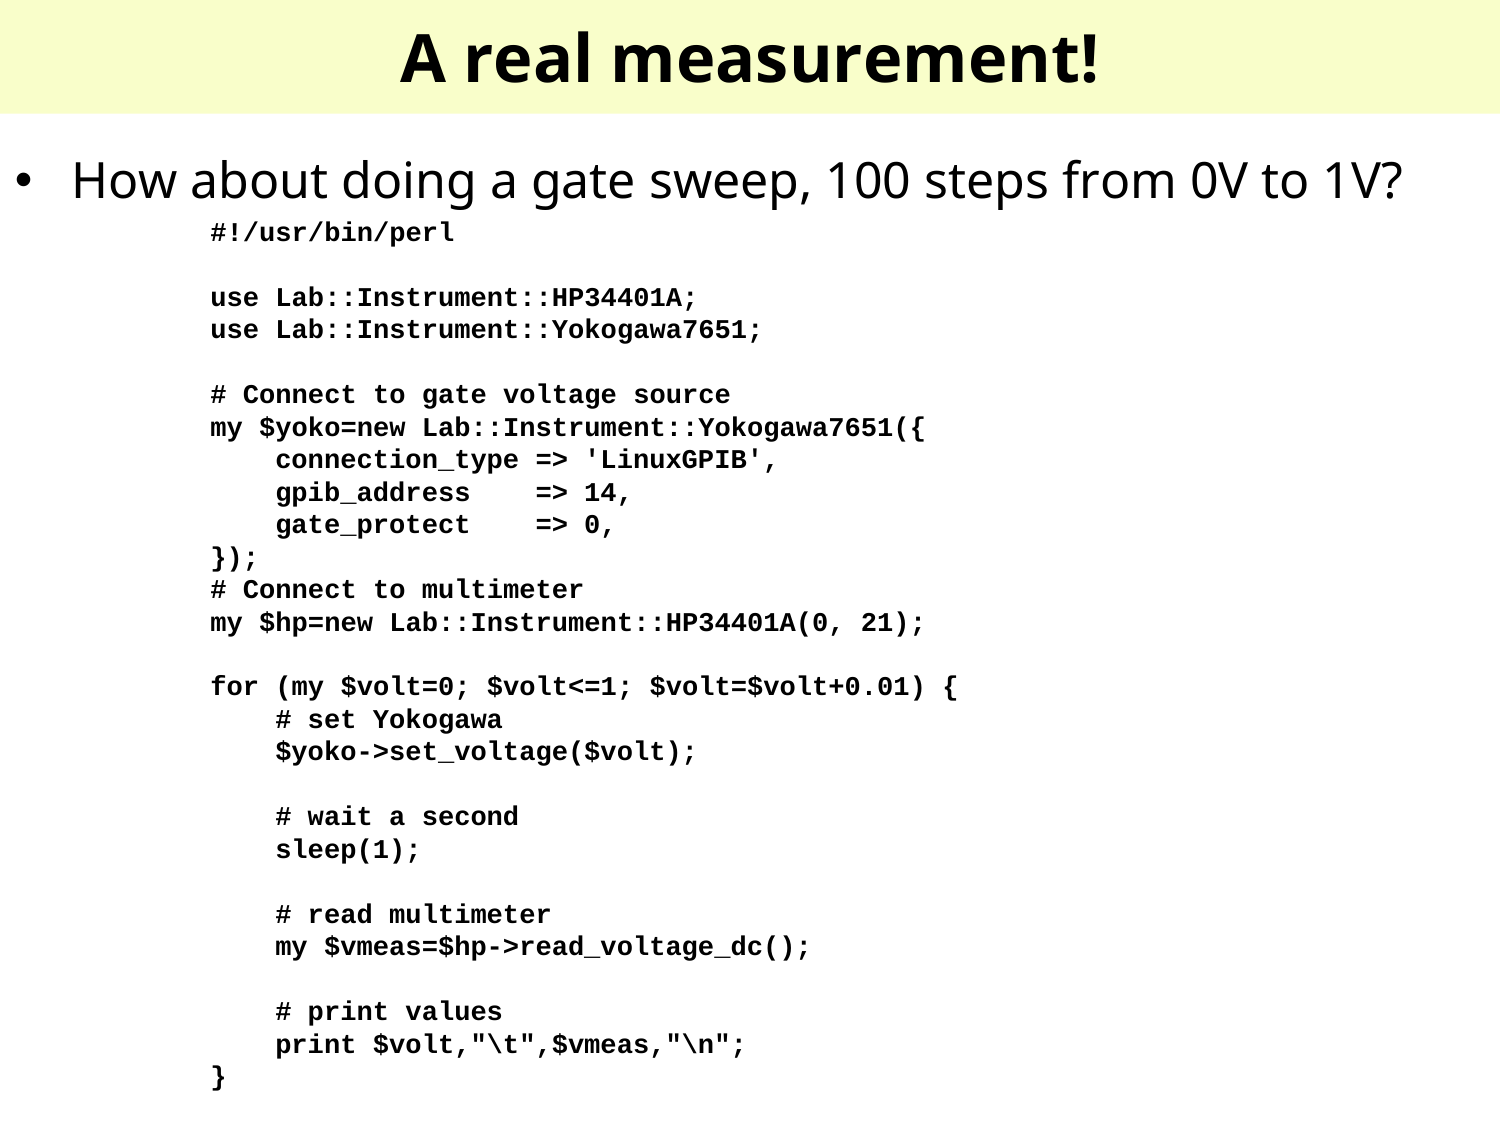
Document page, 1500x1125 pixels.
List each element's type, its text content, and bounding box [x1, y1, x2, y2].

text_box #!/usr/bin/perl use Lab::Instrument::HP34401A; use Lab::Instrument::Yokogawa7651; # Connect to gate voltage source my $yoko=new Lab::Instrument::Yokogawa7651({ connection_type => 'LinuxGPIB', gpib_address => 14, gate_protect => 0, }); # Connect to multimeter my $hp=new Lab::Instrument::HP34401A(0, 21); for (my $volt=0; $volt<=1; $volt=$volt+0.01) { # set Yokogawa $yoko->set_voltage($volt); # wait a second sleep(1); # read multimeter my $vmeas=$hp->read_voltage_dc(); # print values print $volt,"\t",$vmeas,"\n"; } [195, 206, 1241, 1125]
list How about doing a gate sweep, 100 steps from 0V to 1V? [0, 137, 1447, 1125]
title A real measurement! [0, 0, 1500, 114]
